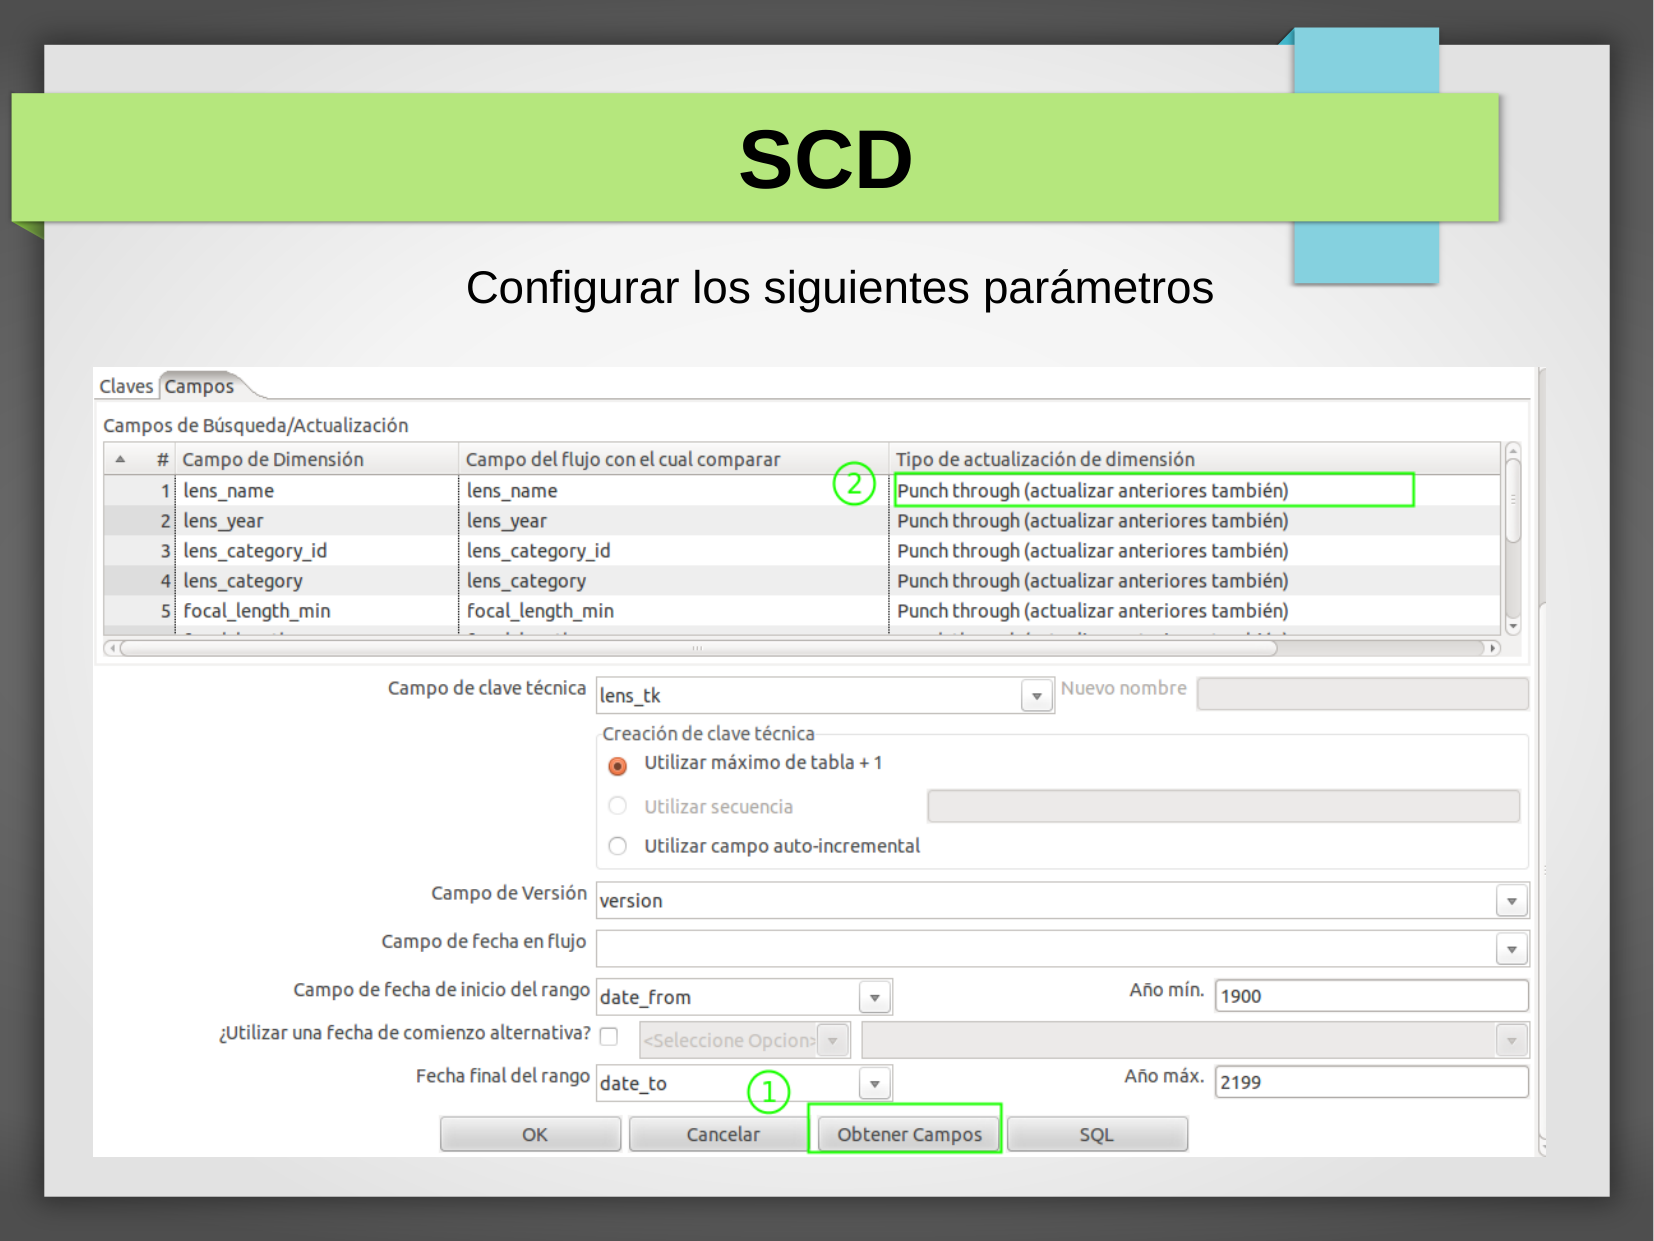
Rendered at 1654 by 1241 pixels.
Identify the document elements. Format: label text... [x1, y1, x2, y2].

text_box Configurar los siguientes parámetros [451, 254, 1231, 321]
picture [0, 0, 1654, 1241]
title SCD [70, 106, 1583, 213]
